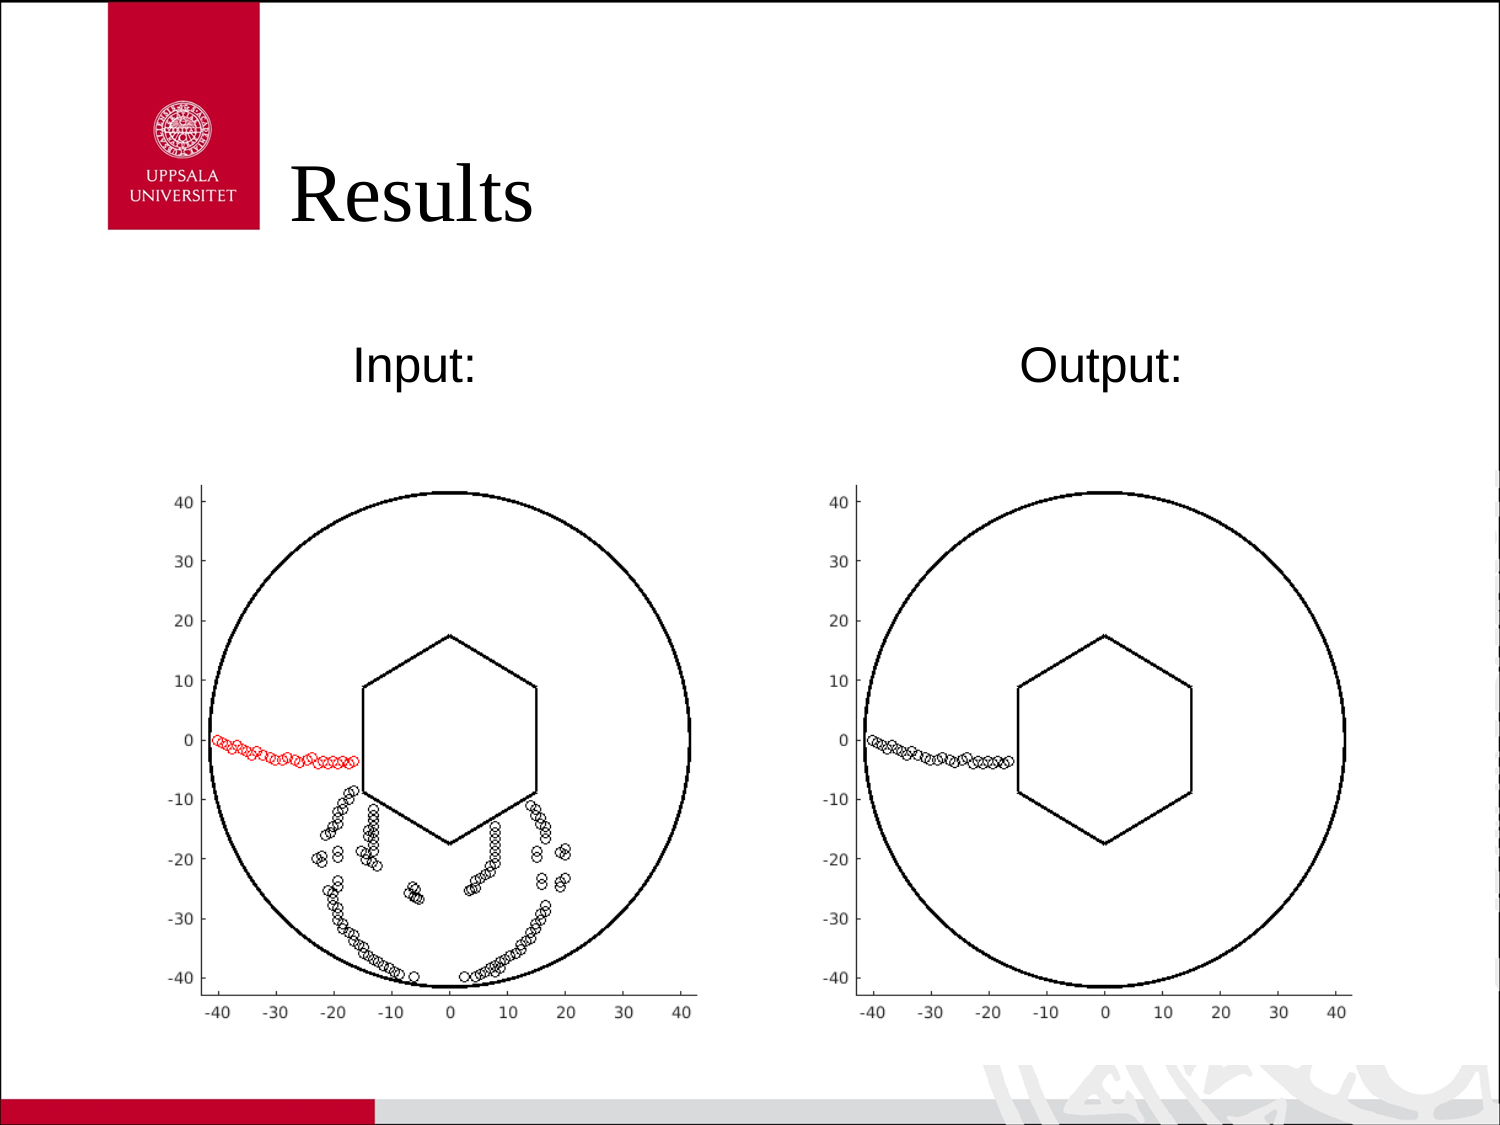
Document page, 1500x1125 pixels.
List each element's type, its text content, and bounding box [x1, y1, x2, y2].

text_box Input: [337, 330, 503, 401]
text_box Output: [1004, 330, 1210, 401]
title Results [289, 99, 1436, 288]
picture [0, 0, 1500, 1125]
